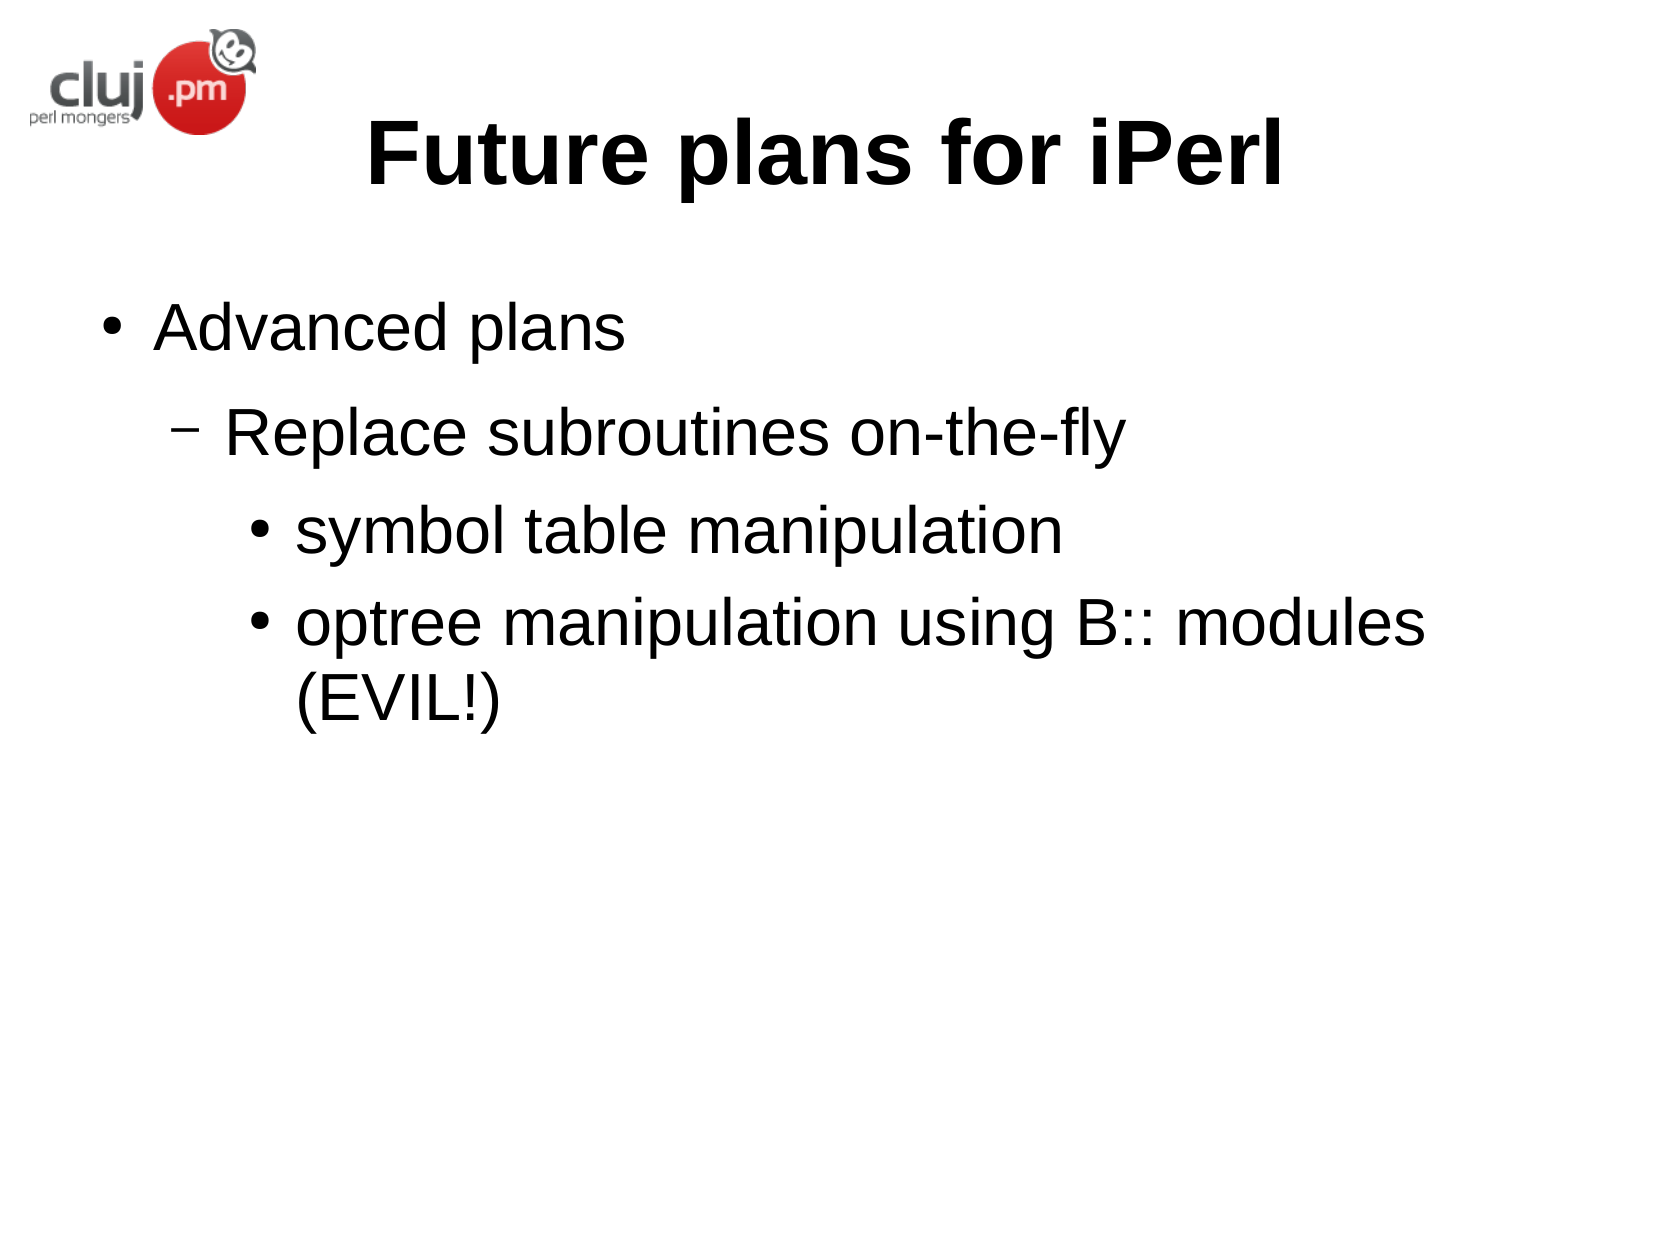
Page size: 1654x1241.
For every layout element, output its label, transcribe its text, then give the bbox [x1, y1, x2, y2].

picture [30, 29, 256, 135]
list Advanced plans Replace subroutines on-the-fly symbol table manipulation optree manipulation using B:: modules (EVIL!) [82, 290, 1538, 1171]
title Future plans for iPerl [82, 49, 1571, 257]
